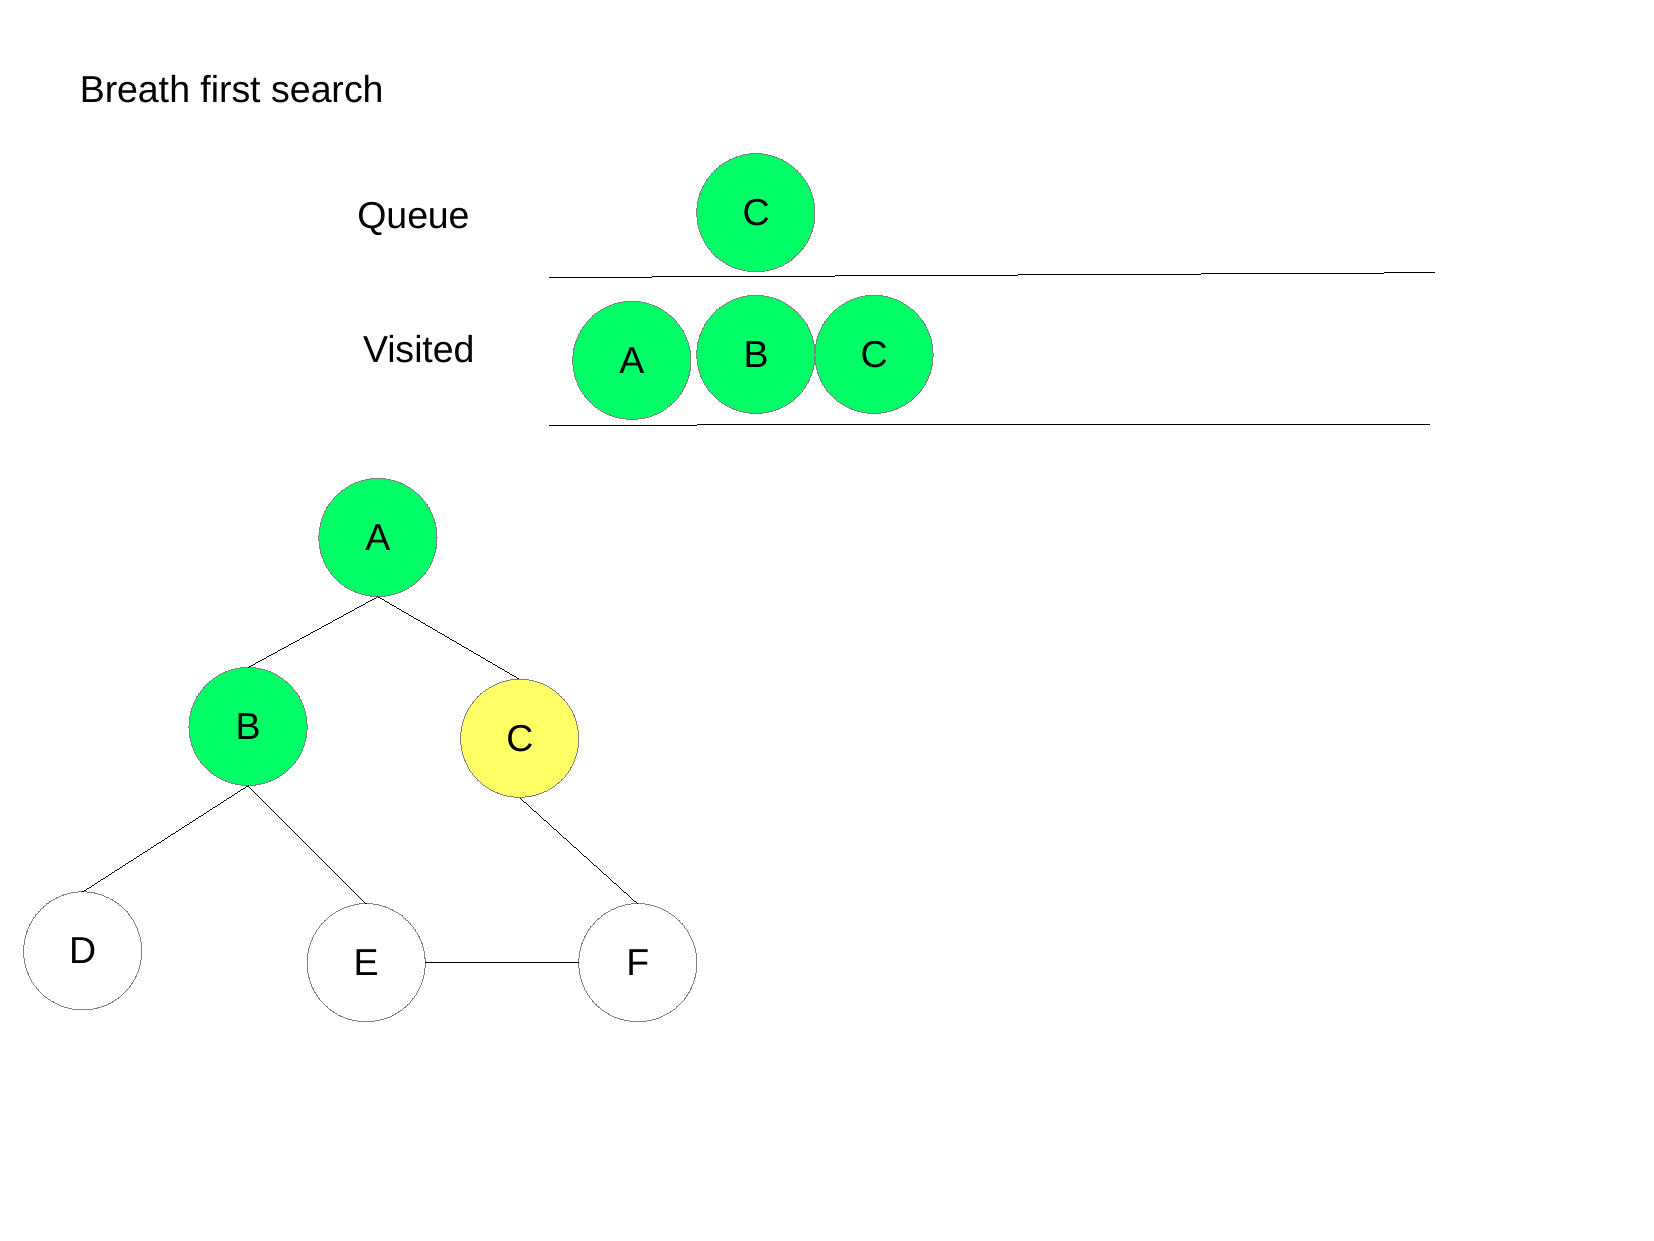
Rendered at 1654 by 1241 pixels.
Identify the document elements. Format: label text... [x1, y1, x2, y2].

text_box D [23, 891, 142, 1010]
text_box A [318, 478, 438, 597]
text_box C [460, 679, 579, 798]
text_box Breath first search [59, 54, 851, 166]
text_box Queue [342, 186, 508, 249]
text_box C [696, 153, 815, 272]
text_box C [814, 295, 934, 414]
text_box B [696, 295, 815, 414]
text_box F [578, 903, 697, 1022]
text_box A [572, 301, 691, 420]
text_box Visited [348, 321, 585, 378]
text_box E [307, 903, 426, 1022]
text_box B [188, 667, 308, 786]
